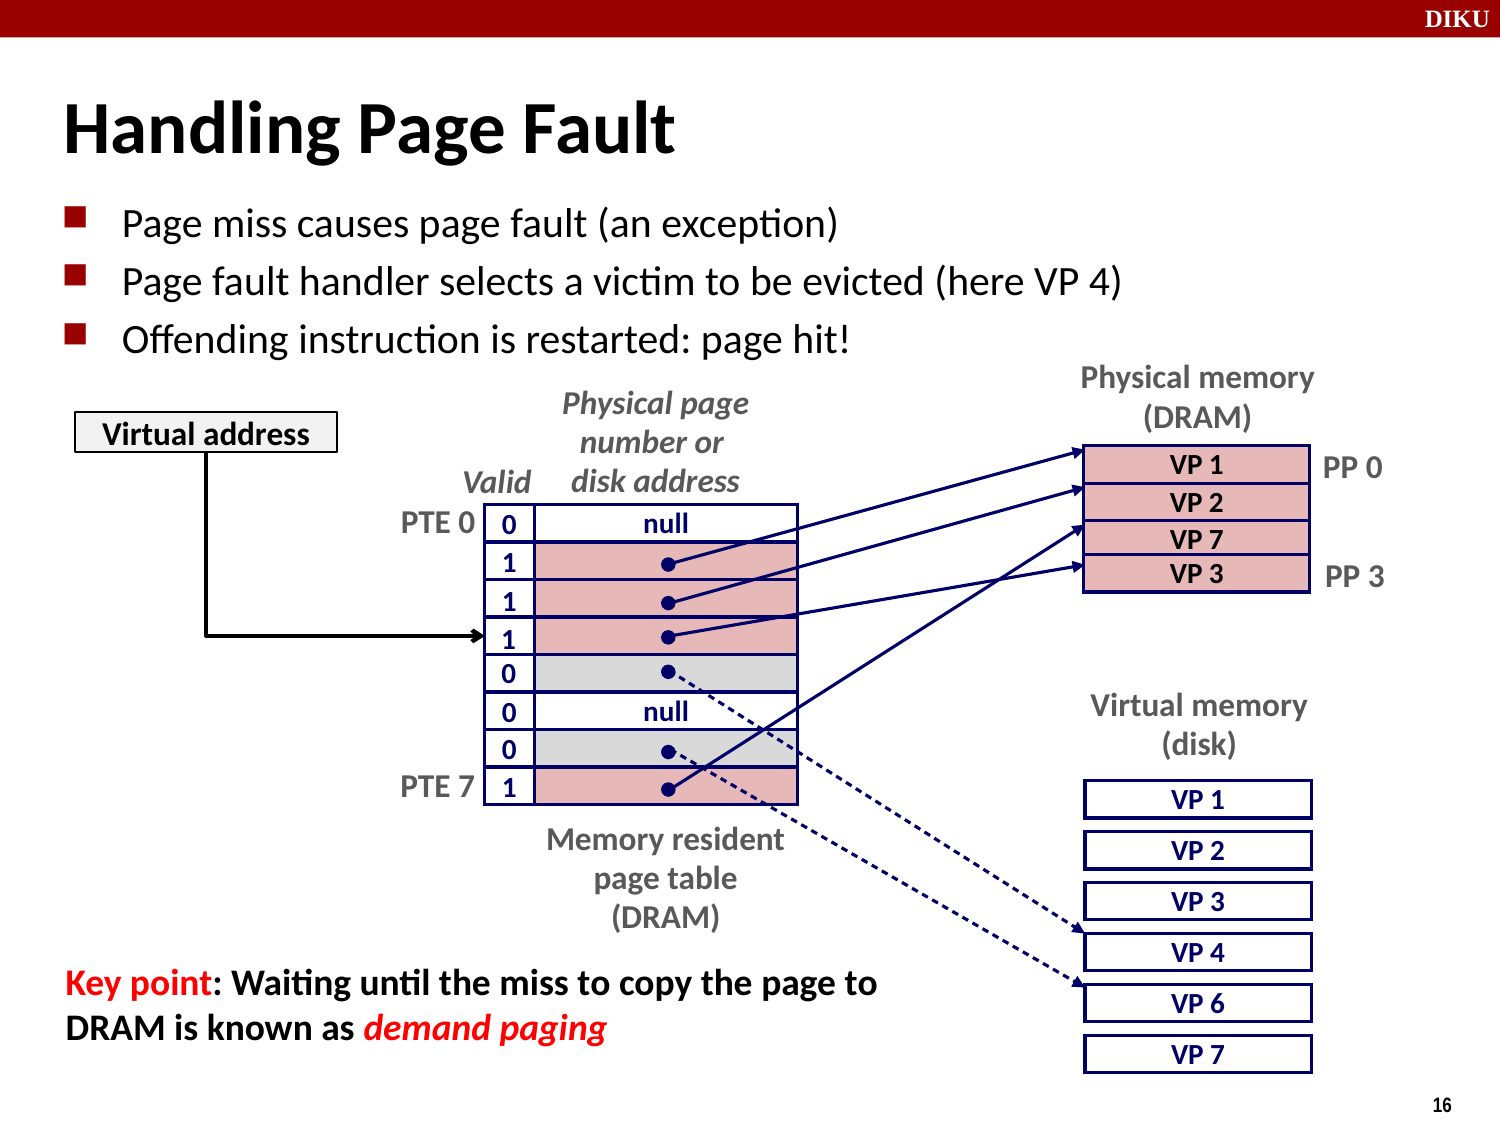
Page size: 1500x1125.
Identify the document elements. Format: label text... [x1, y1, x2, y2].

text_box VP 7 [1083, 521, 1310, 554]
text_box null [536, 693, 798, 730]
text_box Physical page number or disk address [547, 374, 765, 509]
text_box VP 2 [1083, 484, 1310, 521]
text_box null [759, 531, 798, 542]
text_box [536, 730, 798, 805]
text_box 0 [486, 648, 531, 699]
text_box Memory resident page table (DRAM) [531, 811, 801, 945]
text_box Key point: Waiting until the miss to copy the page to DRAM is known as demand paging [50, 950, 1000, 1055]
text_box VP 1 [1084, 780, 1312, 819]
text_box PP 3 [1310, 548, 1400, 604]
text_box VP 1 [1083, 445, 1310, 484]
text_box 1 [487, 576, 532, 627]
text_box 1 [487, 537, 532, 576]
text_box VP 3 [1084, 882, 1312, 920]
text_box null [768, 711, 798, 730]
text_box VP 7 [1084, 1035, 1312, 1073]
text_box 0 [487, 687, 532, 724]
text_box Page miss causes page fault (an exception) Page fault handler selects a victim to be evicted (here VP 4) Offending instruction is restarted: page hit! [50, 188, 1414, 313]
text_box VP 4 [1084, 933, 1312, 971]
text_box VP 2 [1084, 831, 1312, 869]
text_box PP 0 [1307, 439, 1398, 495]
text_box VP 6 [1084, 984, 1312, 1022]
text_box null [536, 504, 798, 542]
text_box 0 [491, 499, 532, 537]
text_box PTE 7 [385, 758, 490, 814]
text_box [536, 542, 798, 693]
text_box Virtual address [74, 412, 338, 453]
text_box Valid [447, 454, 560, 510]
text_box VP 3 [1083, 554, 1310, 593]
text_box Virtual memory (disk) [1075, 677, 1323, 772]
text_box PTE 0 [385, 493, 491, 549]
text_box 1 [486, 614, 531, 648]
text_box Physical memory (DRAM) [1065, 350, 1330, 445]
text_box 1 [490, 775, 532, 814]
text_box 0 [487, 724, 532, 775]
text_box Handling Page Fault [48, 59, 1408, 188]
